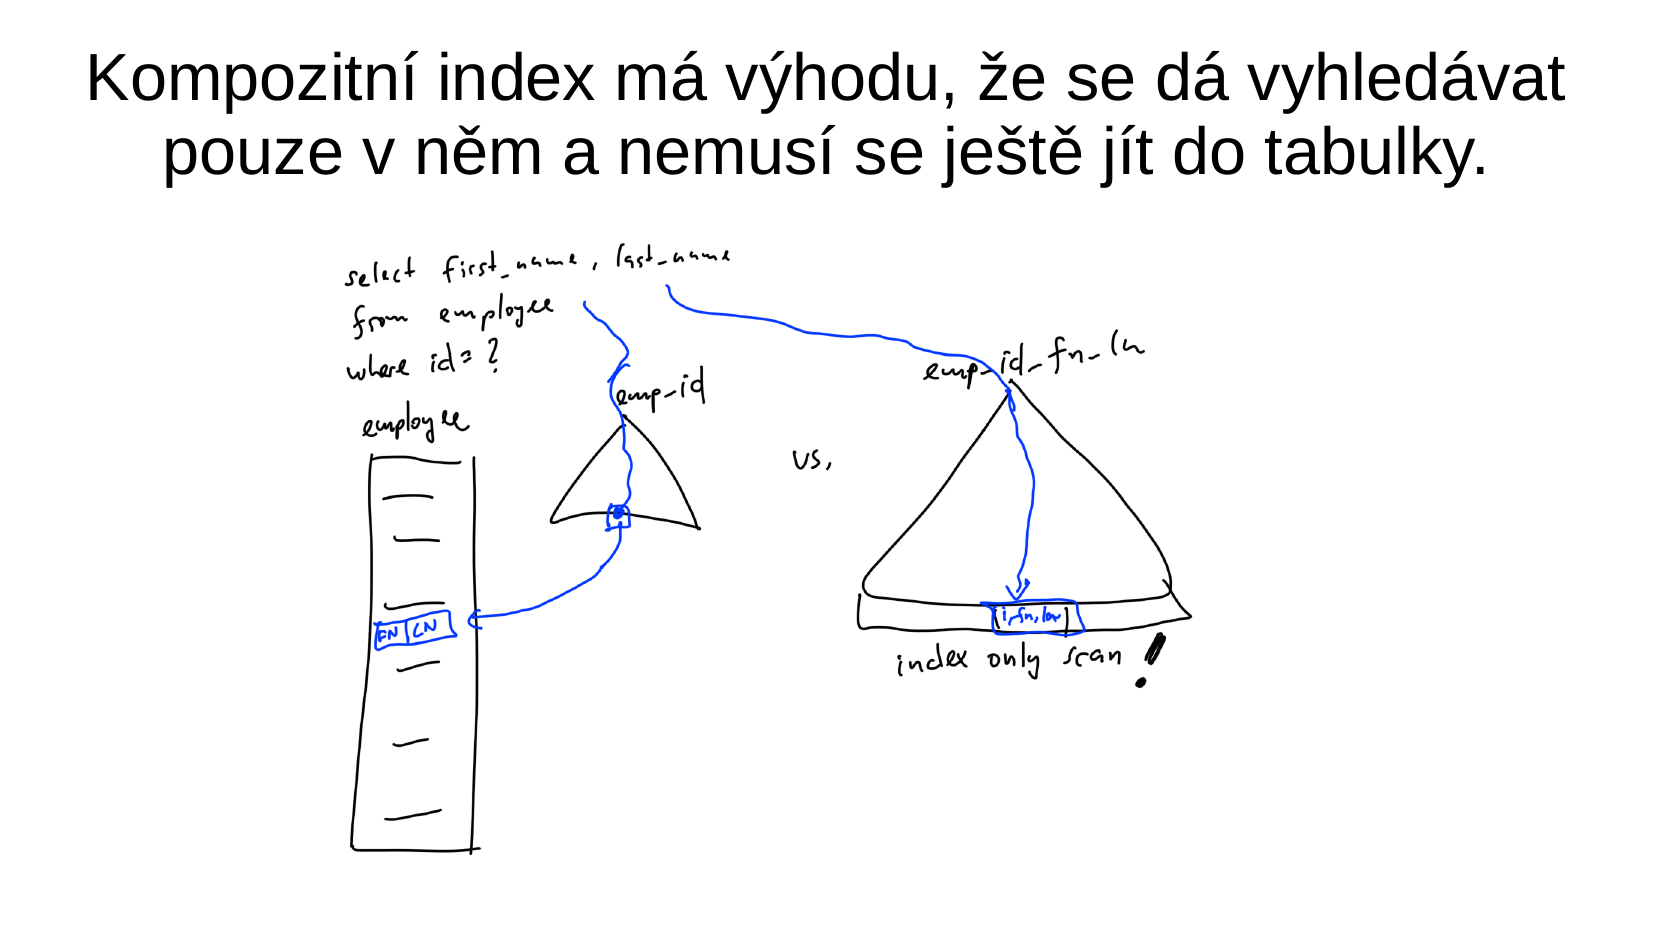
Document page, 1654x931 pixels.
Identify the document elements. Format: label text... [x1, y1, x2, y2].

picture [262, 210, 1463, 931]
title Kompozitní index má výhodu, že se dá vyhledávat pouze v něm a nemusí se ještě jít do tabulky. [82, 36, 1571, 193]
